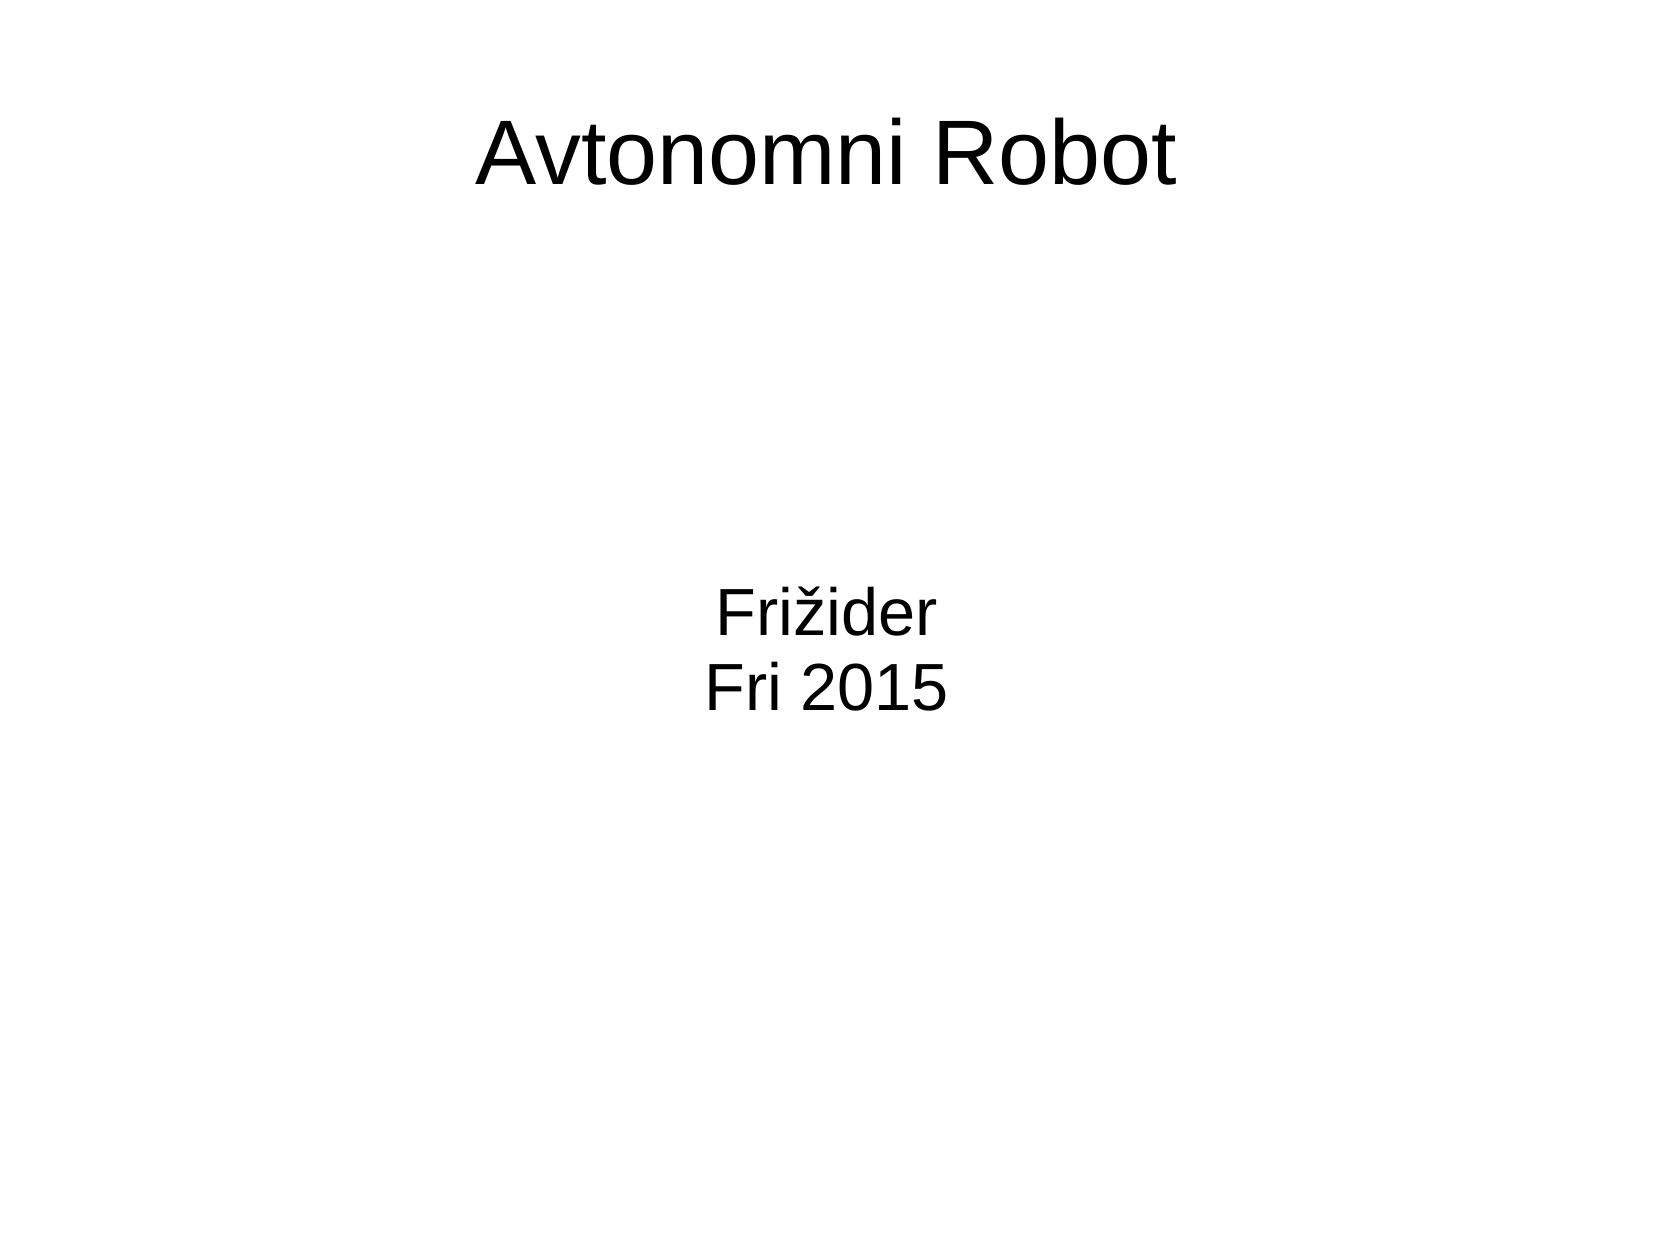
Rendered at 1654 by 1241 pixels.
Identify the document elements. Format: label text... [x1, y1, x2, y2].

subtitle Frižider Fri 2015 [82, 290, 1571, 1010]
title Avtonomni Robot [82, 49, 1571, 257]
